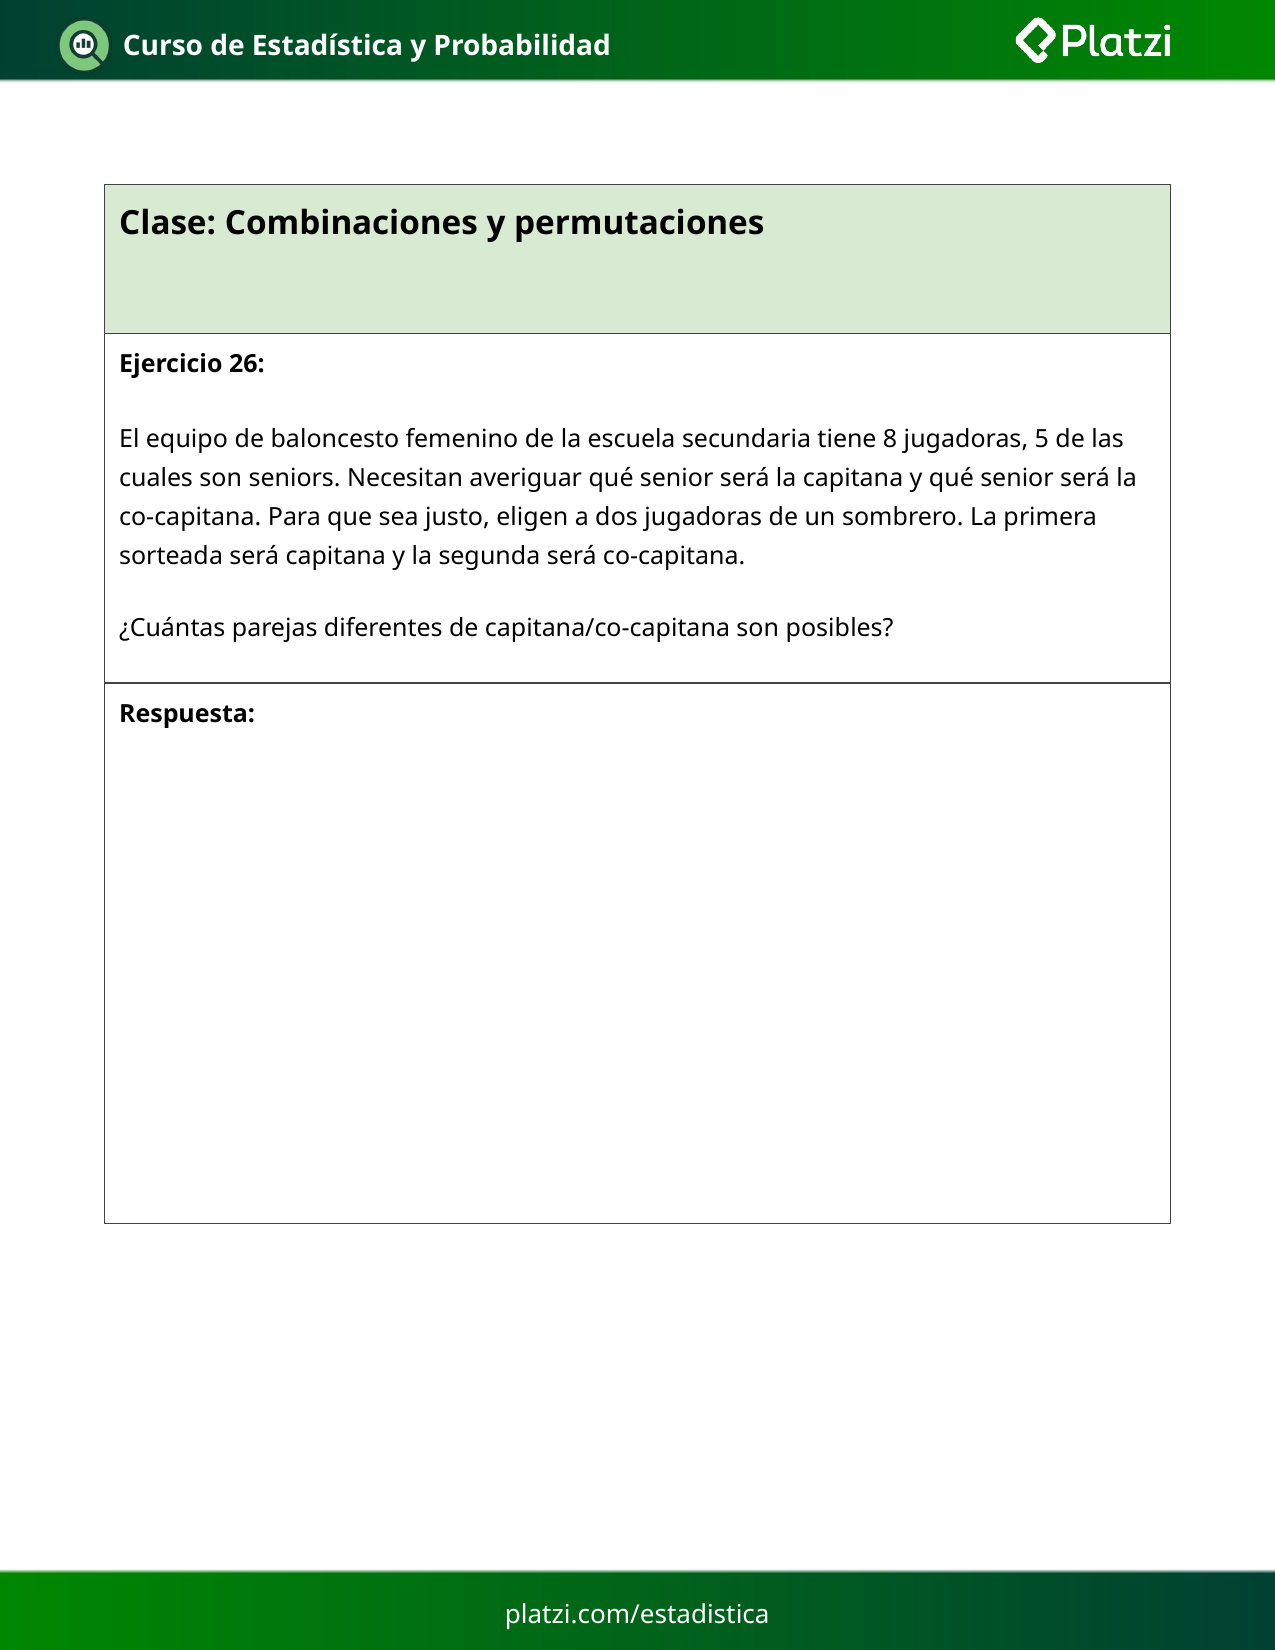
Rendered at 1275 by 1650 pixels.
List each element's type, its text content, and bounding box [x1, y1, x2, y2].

table_cell Ejercicio 26: El equipo de baloncesto femenino de la escuela secundaria tiene 8 jugadoras, 5 de las cuales son seniors. Necesitan averiguar qué senior será la capitana y qué senior será la co-capitana. Para que sea justo, eligen a dos jugadoras de un sombrero. La primera sorteada será capitana y la segunda será co-capitana. ¿Cuántas parejas diferentes de capitana/co-capitana son posibles? [105, 334, 1170, 682]
subtitle platzi.com/estadistica [200, 1571, 1075, 1650]
title Curso de Estadística y Probabilidad [101, 6, 976, 86]
picture [0, 0, 1275, 1650]
table_header Clase: Combinaciones y permutaciones [105, 185, 1170, 333]
table_cell Respuesta: [105, 684, 1170, 1223]
